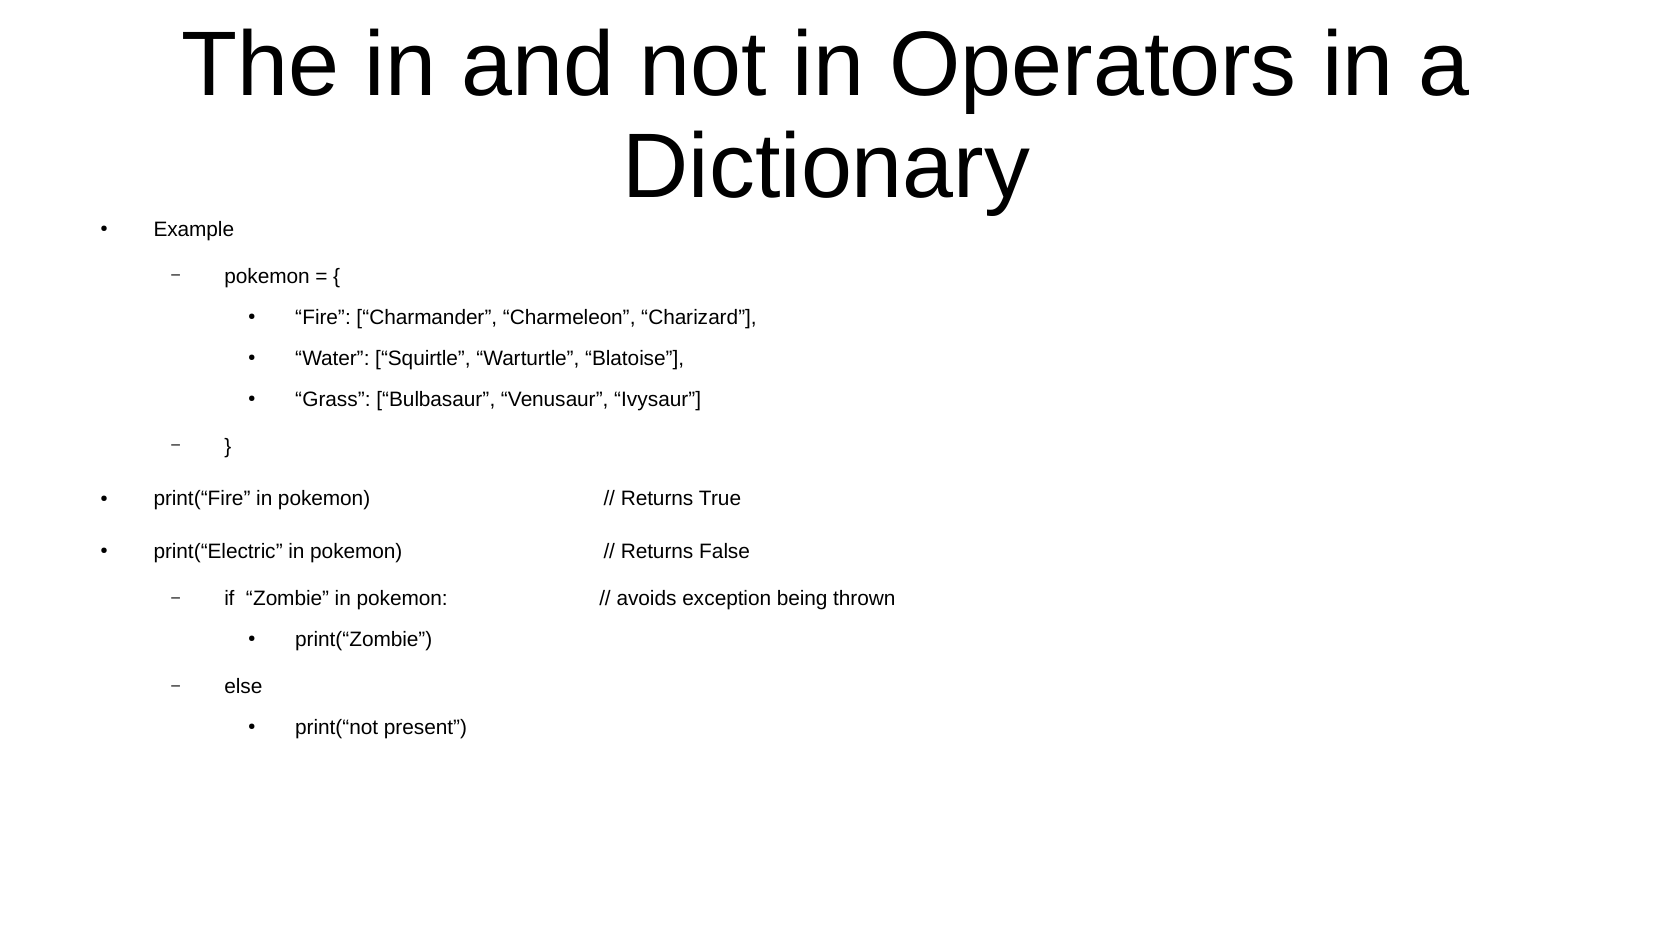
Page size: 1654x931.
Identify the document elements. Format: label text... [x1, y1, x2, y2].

list Example pokemon = { “Fire”: [“Charmander”, “Charmeleon”, “Charizard”], “Water”: [“Squirtle”, “Warturtle”, “Blatoise”], “Grass”: [“Bulbasaur”, “Venusaur”, “Ivysaur”] } print(“Fire” in pokemon) // Returns True print(“Electric” in pokemon) // Returns False if “Zombie” in pokemon: // avoids exception being thrown print(“Zombie”) else print(“not present”) [82, 217, 1591, 916]
title The in and not in Operators in a Dictionary [82, 12, 1571, 217]
